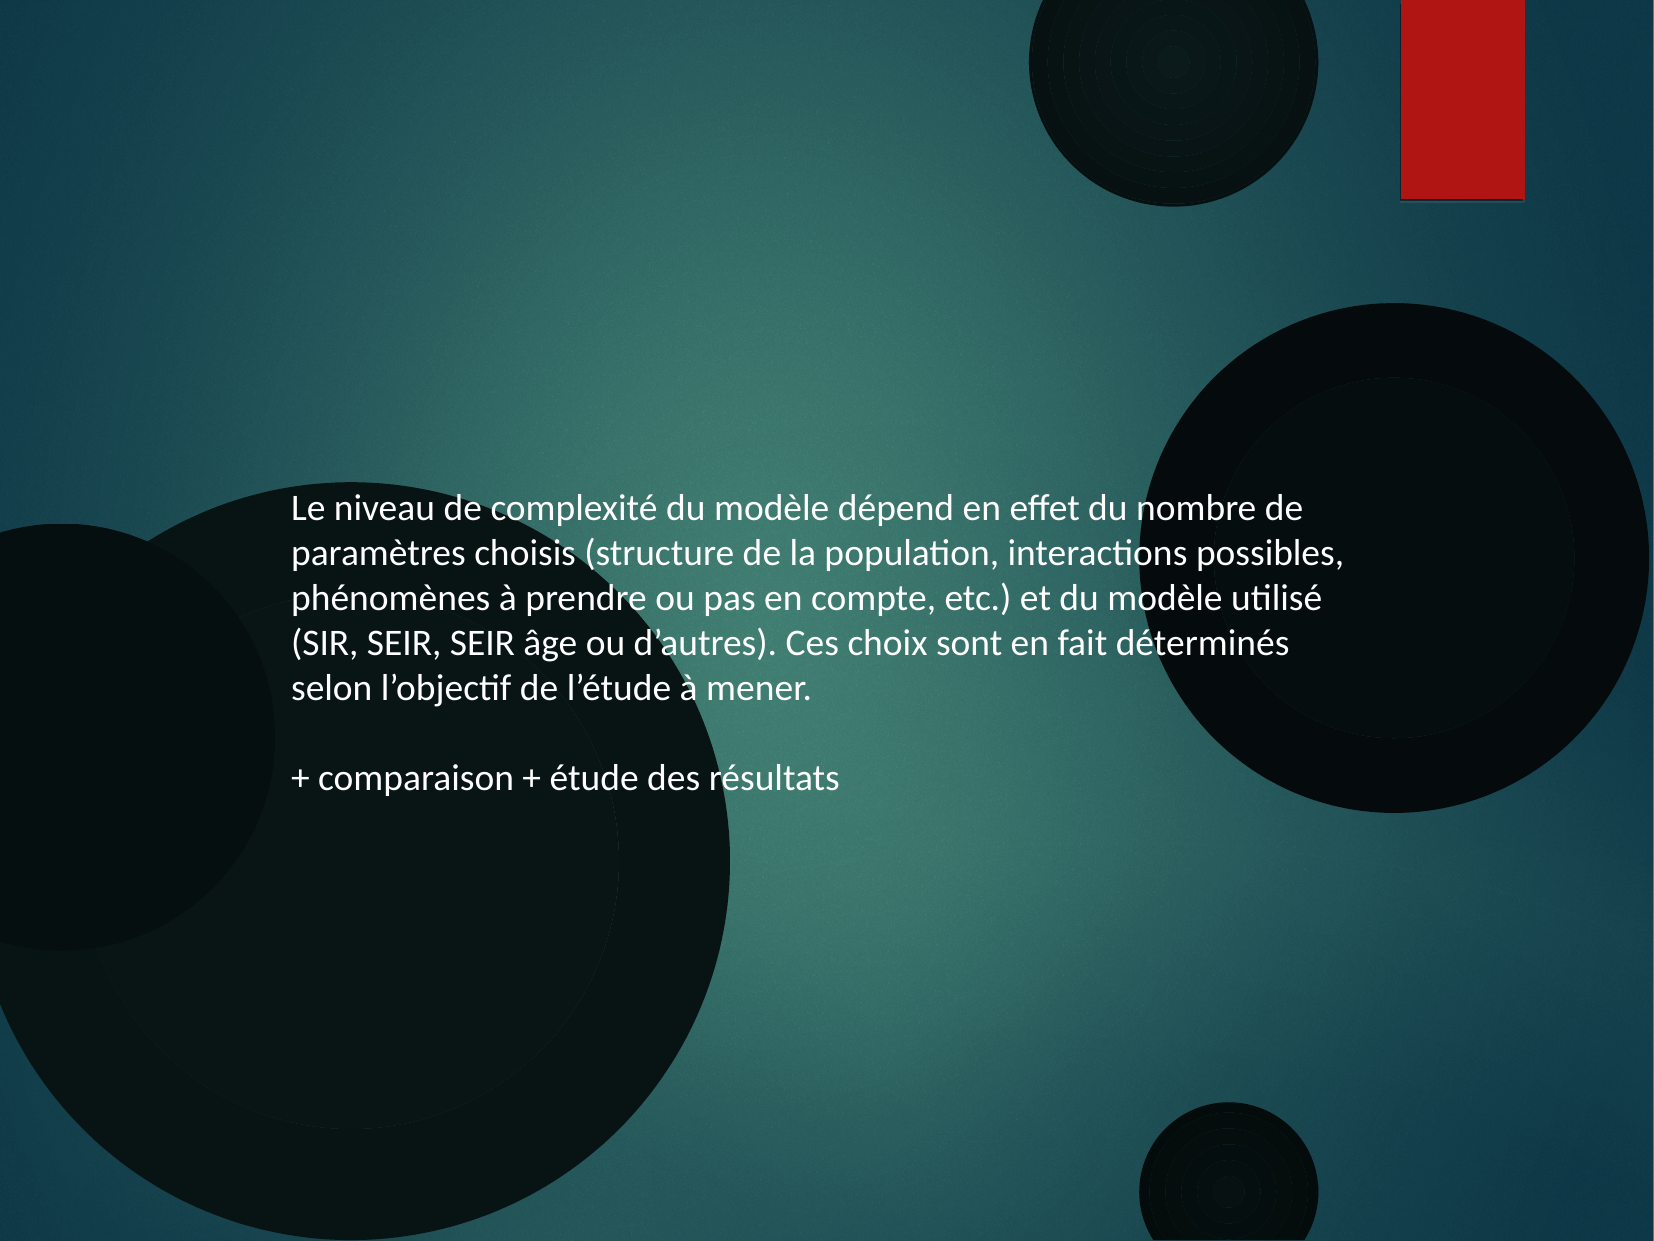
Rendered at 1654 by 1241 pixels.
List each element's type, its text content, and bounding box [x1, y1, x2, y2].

text_box Le niveau de complexité du modèle dépend en effet du nombre de paramètres choisis (structure de la population, interactions possibles, phénomènes à prendre ou pas en compte, etc.) et du modèle utilisé (SIR, SEIR, SEIR âge ou d’autres). Ces choix sont en fait déterminés selon l’objectif de l’étude à mener. + comparaison + étude des résultats [276, 475, 1373, 805]
picture [0, 0, 1654, 1241]
picture [0, 1007, 342, 1241]
